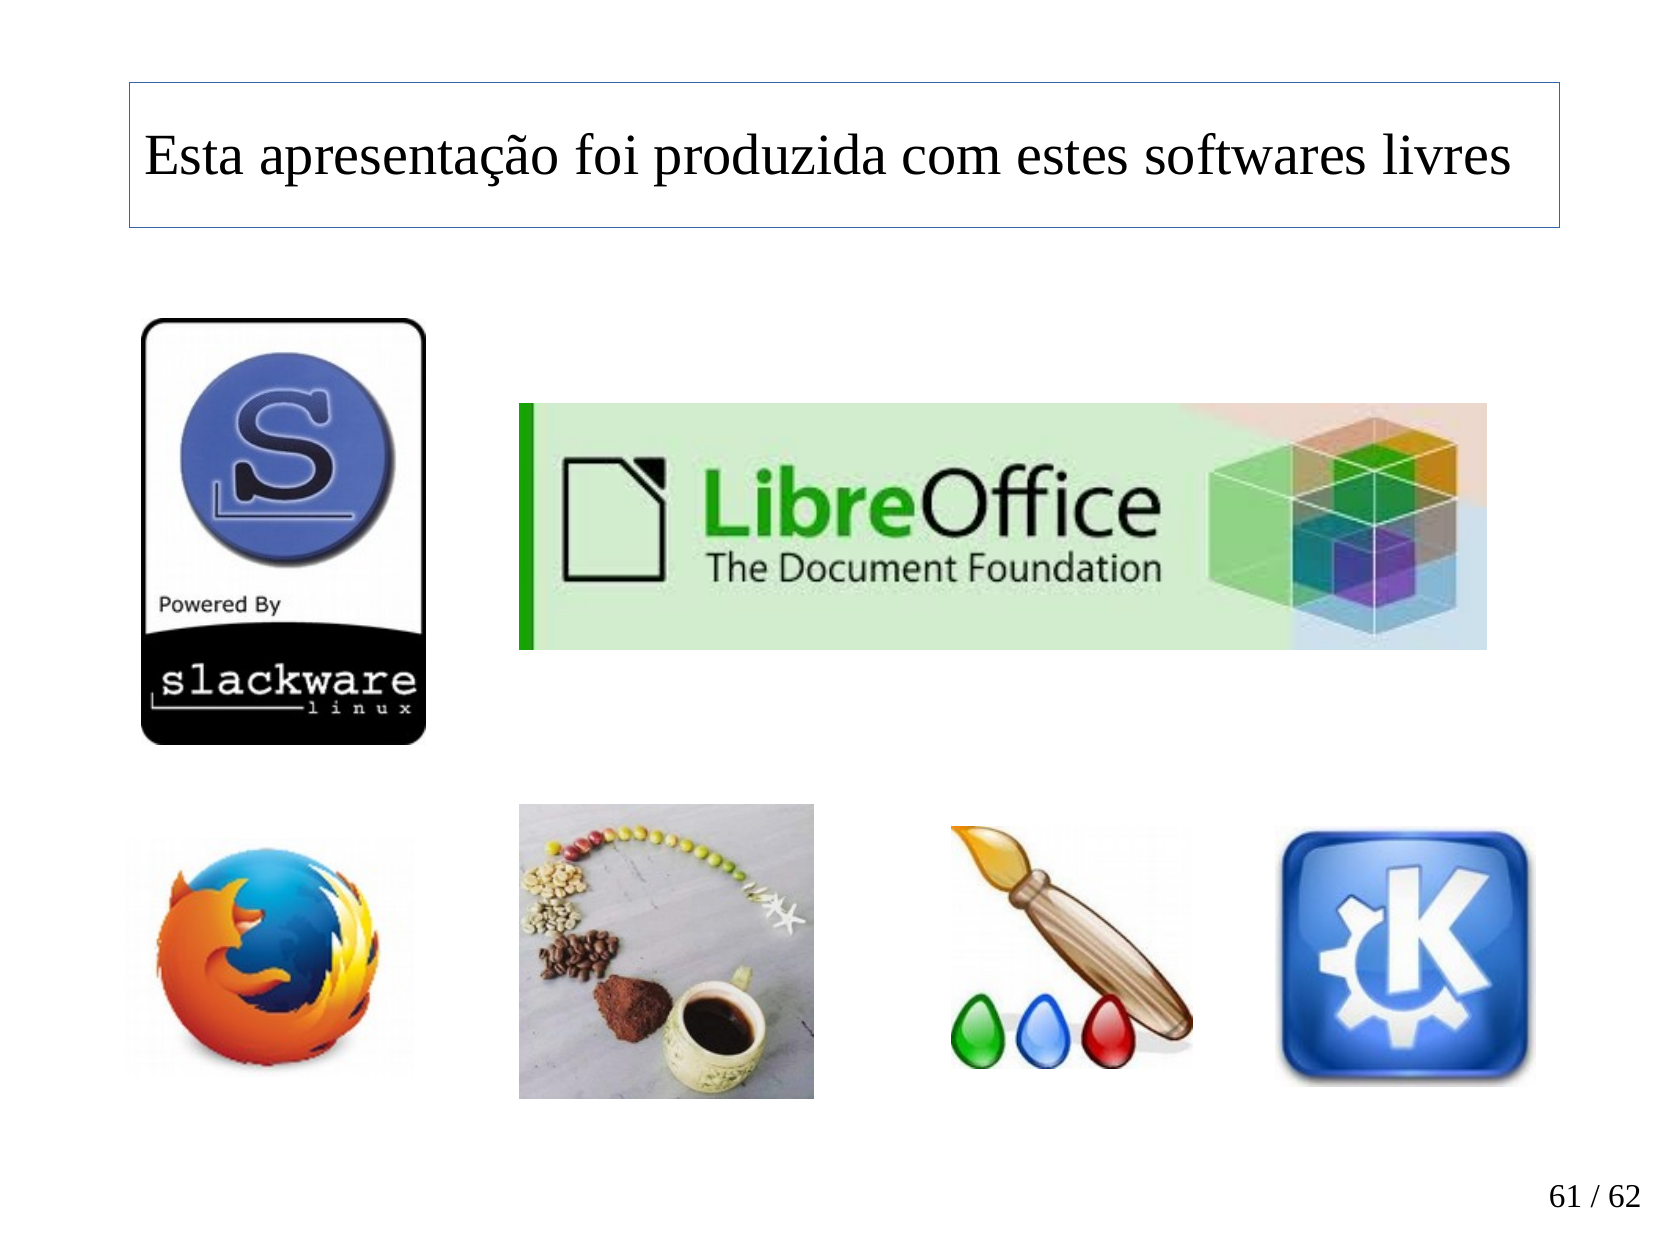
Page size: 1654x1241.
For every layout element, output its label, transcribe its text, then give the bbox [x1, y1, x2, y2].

picture [141, 318, 426, 745]
picture [519, 403, 1487, 650]
picture [951, 826, 1193, 1069]
picture [519, 804, 814, 1099]
text_box Esta apresentação foi produzida com estes softwares livres [129, 82, 1560, 228]
picture [124, 838, 414, 1077]
picture [1275, 826, 1536, 1087]
